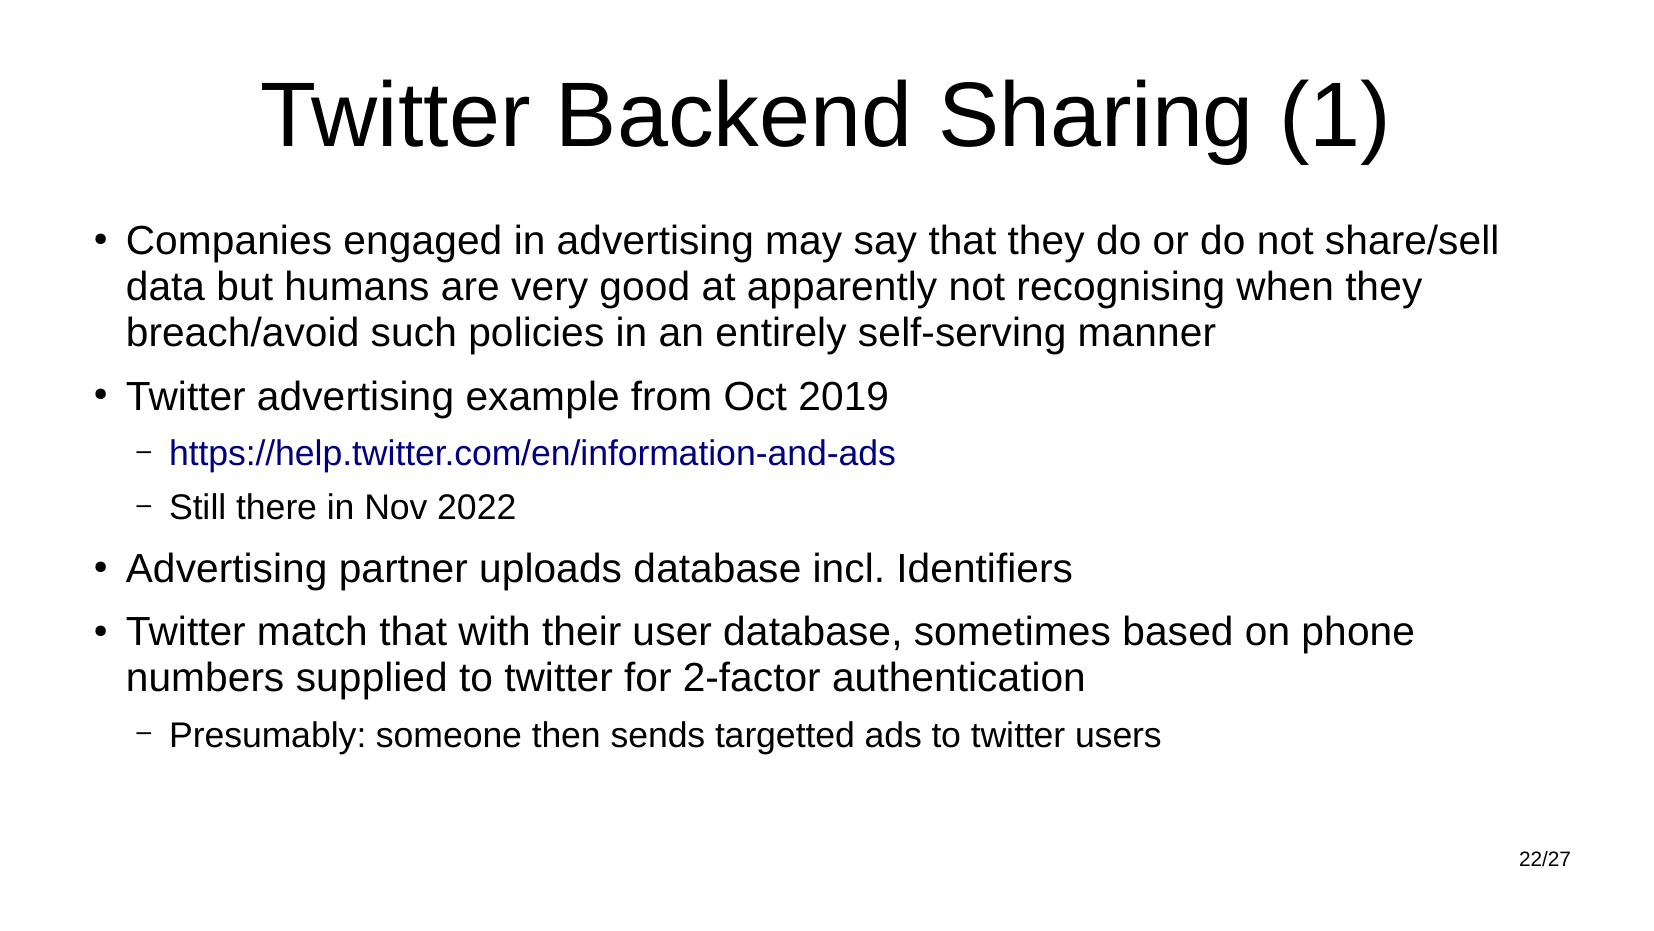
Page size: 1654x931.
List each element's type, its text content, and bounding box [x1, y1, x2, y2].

list Companies engaged in advertising may say that they do or do not share/sell data but humans are very good at apparently not recognising when they breach/avoid such policies in an entirely self-serving manner Twitter advertising example from Oct 2019 https://help.twitter.com/en/information-and-ads Still there in Nov 2022 Advertising partner uploads database incl. Identifiers Twitter match that with their user database, sometimes based on phone numbers supplied to twitter for 2-factor authentication Presumably: someone then sends targetted ads to twitter users [82, 217, 1571, 758]
title Twitter Backend Sharing (1) [82, 37, 1571, 193]
